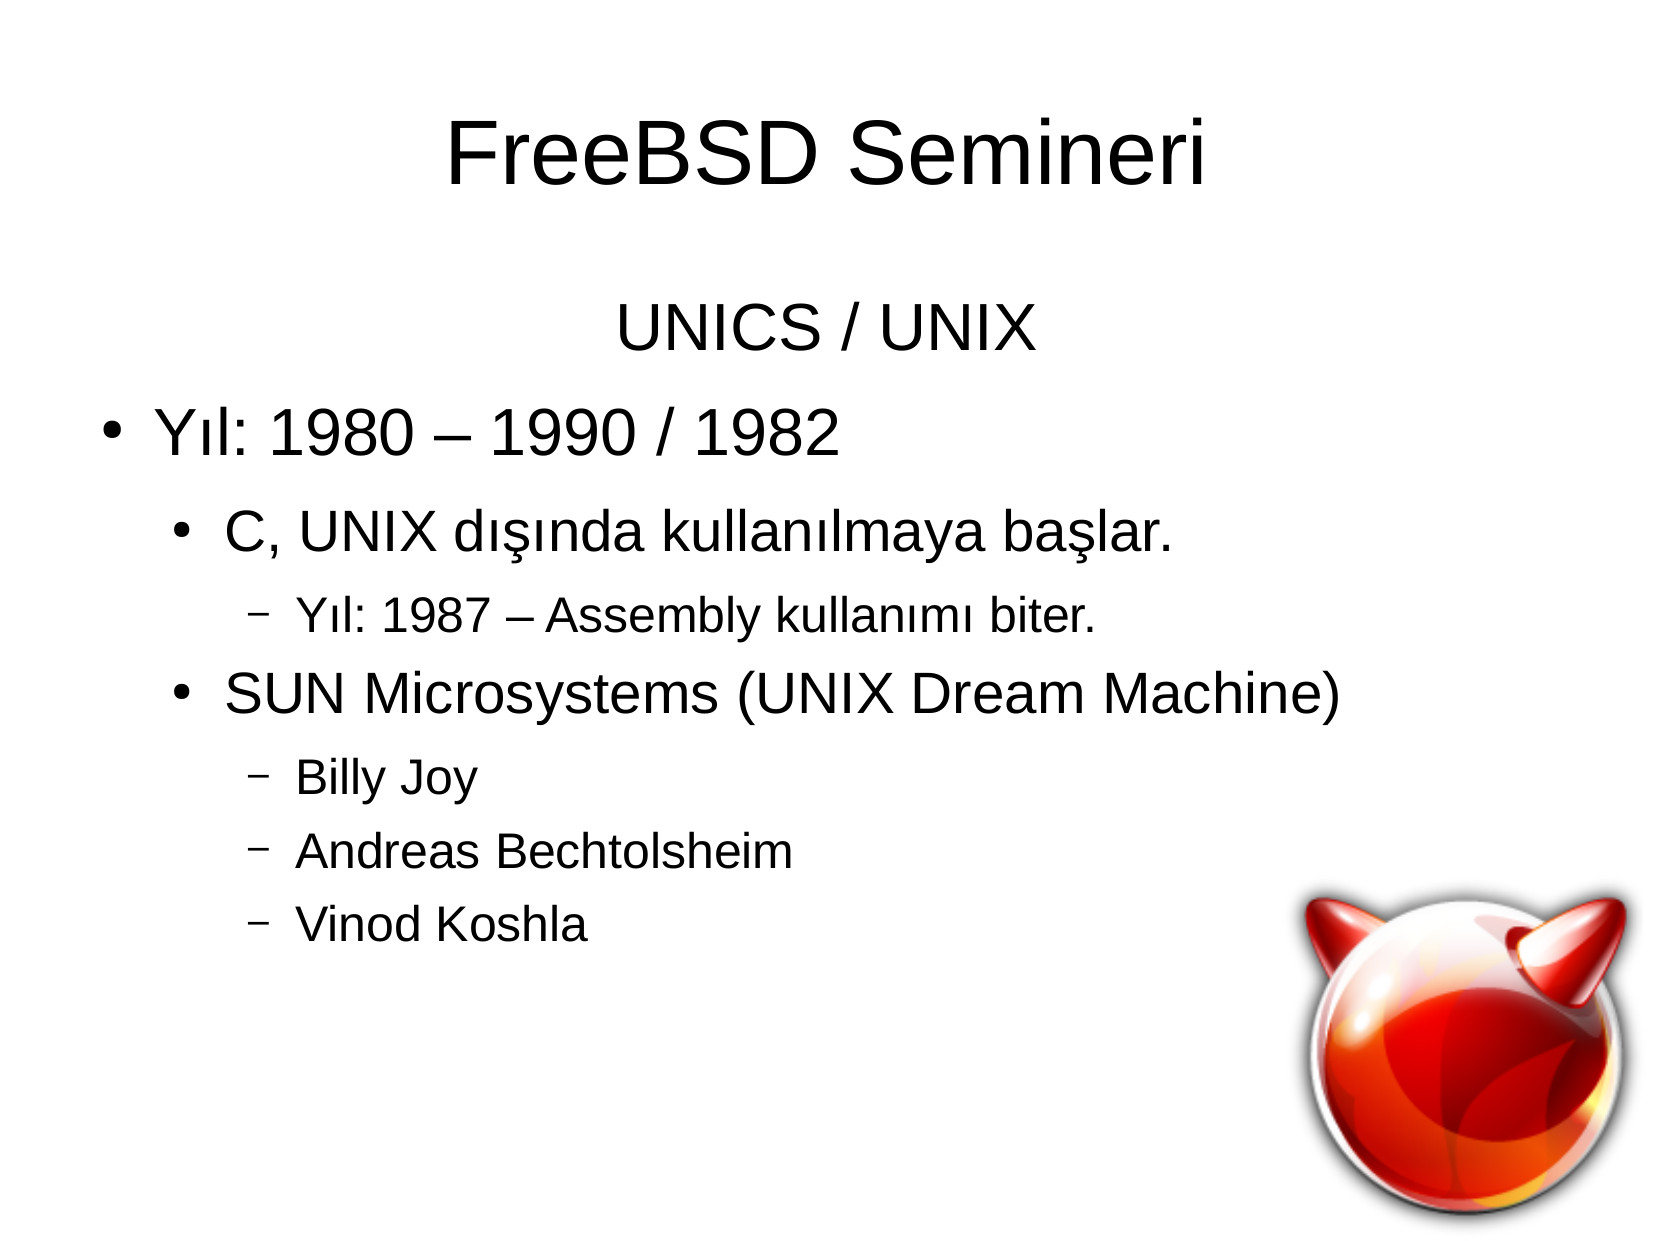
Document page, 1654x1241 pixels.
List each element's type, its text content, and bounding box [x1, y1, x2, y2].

title FreeBSD Semineri [82, 49, 1571, 257]
list UNICS / UNIX Yıl: 1980 – 1990 / 1982 C, UNIX dışında kullanılmaya başlar. Yıl: 1987 – Assembly kullanımı biter. SUN Microsystems (UNIX Dream Machine) Billy Joy Andreas Bechtolsheim Vinod Koshla [82, 290, 1571, 1109]
picture [1282, 875, 1654, 1241]
